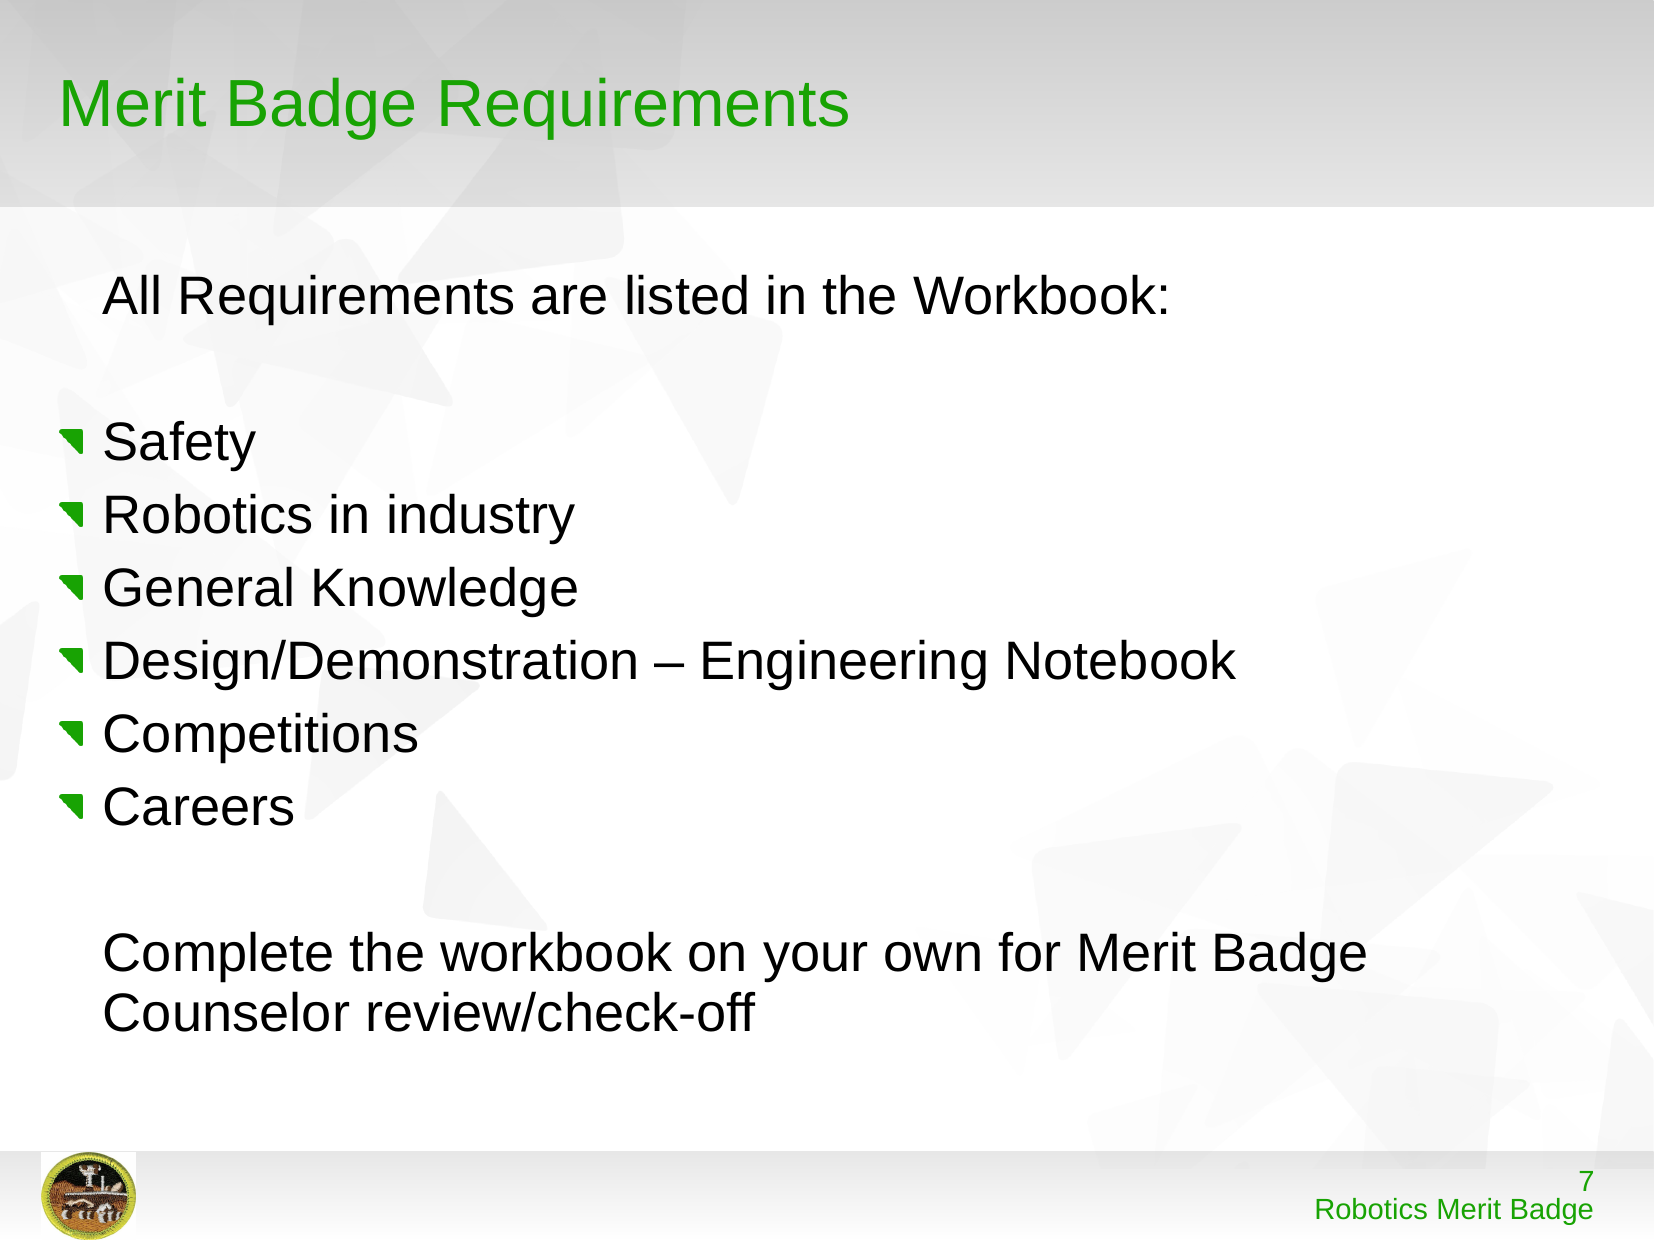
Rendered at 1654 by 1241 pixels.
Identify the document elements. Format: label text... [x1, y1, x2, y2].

picture [915, 548, 1654, 1169]
picture [0, 0, 783, 931]
list All Requirements are listed in the Workbook: Safety Robotics in industry General Knowledge Design/Demonstration – Engineering Notebook Competitions Careers Complete the workbook on your own for Merit Badge Counselor review/check-off [59, 265, 1595, 1104]
picture [41, 1152, 136, 1240]
title Merit Badge Requirements [59, 29, 1595, 178]
